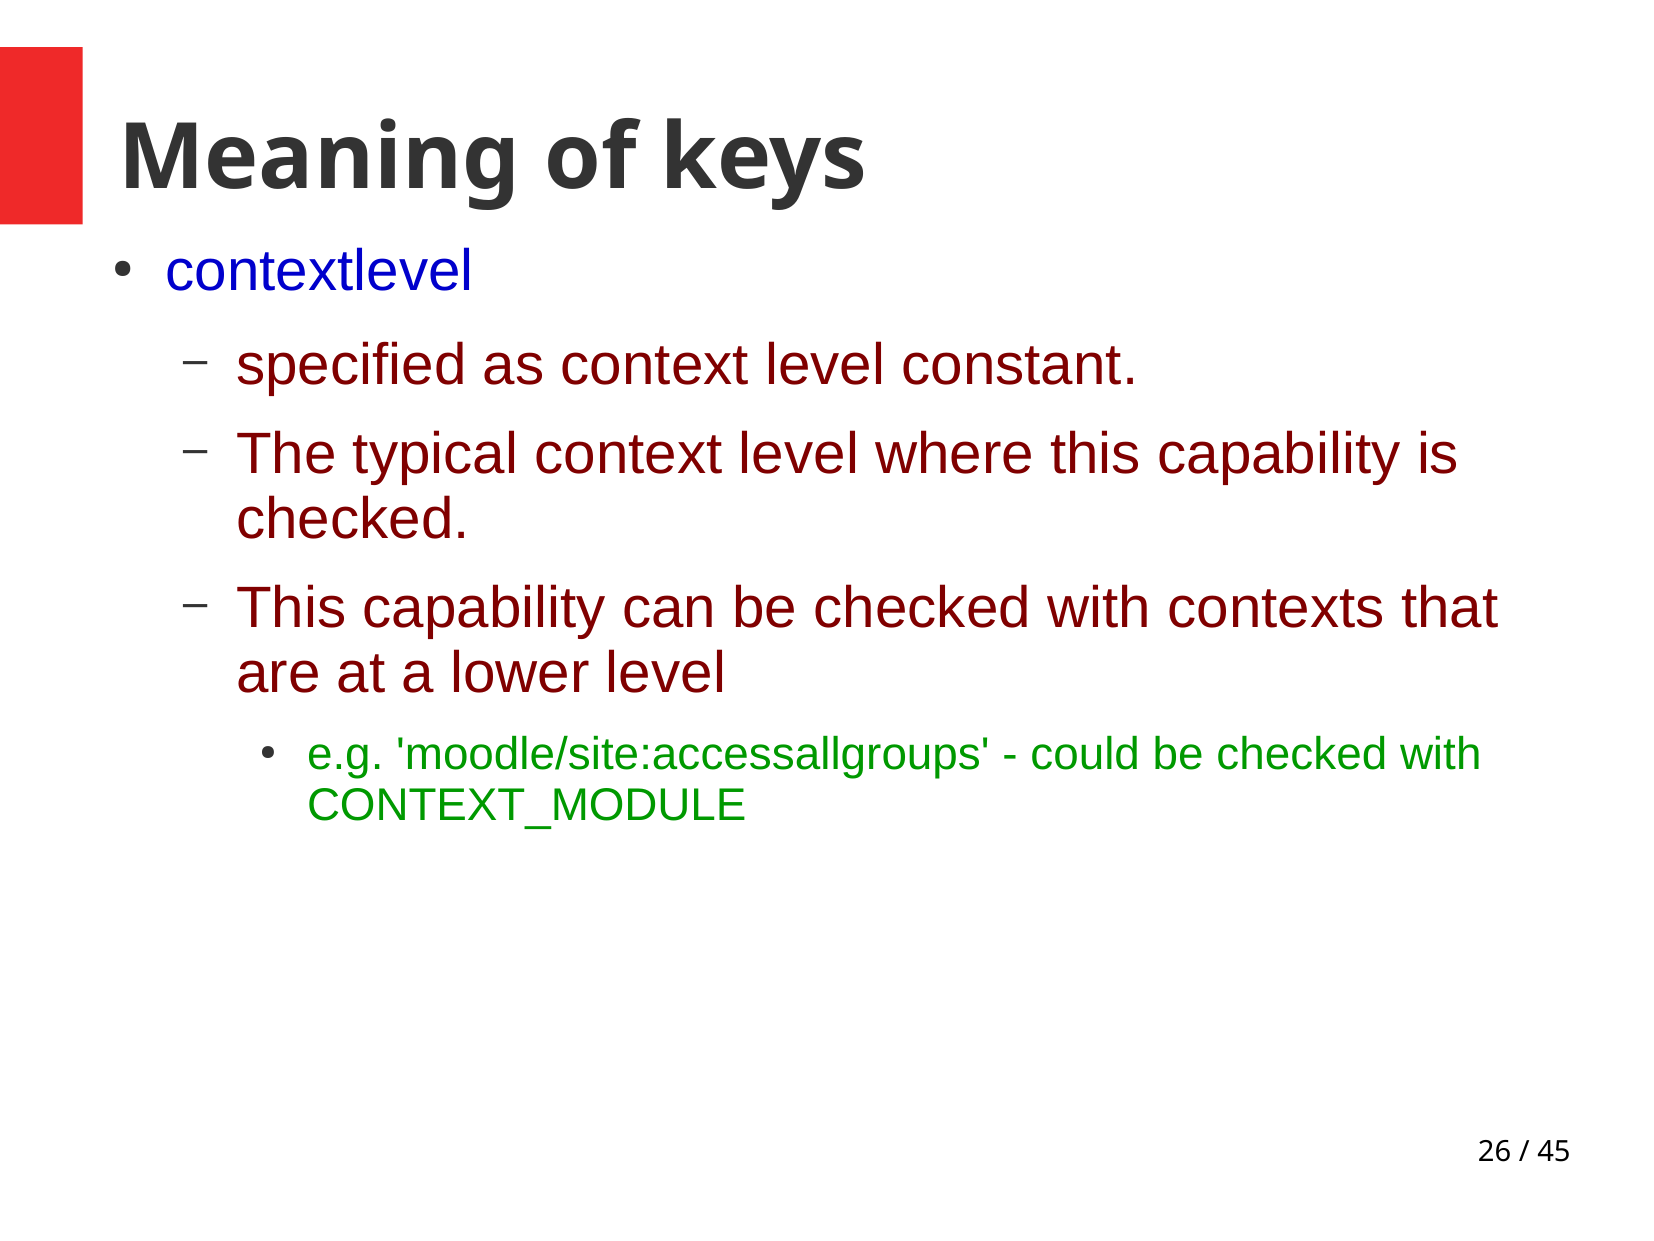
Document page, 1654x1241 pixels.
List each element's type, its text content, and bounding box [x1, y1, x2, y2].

title Meaning of keys [118, 49, 1571, 257]
list contextlevel specified as context level constant. The typical context level where this capability is checked. This capability can be checked with contexts that are at a lower level e.g. 'moodle/site:accessallgroups' - could be checked with CONTEXT_MODULE [94, 237, 1536, 1146]
